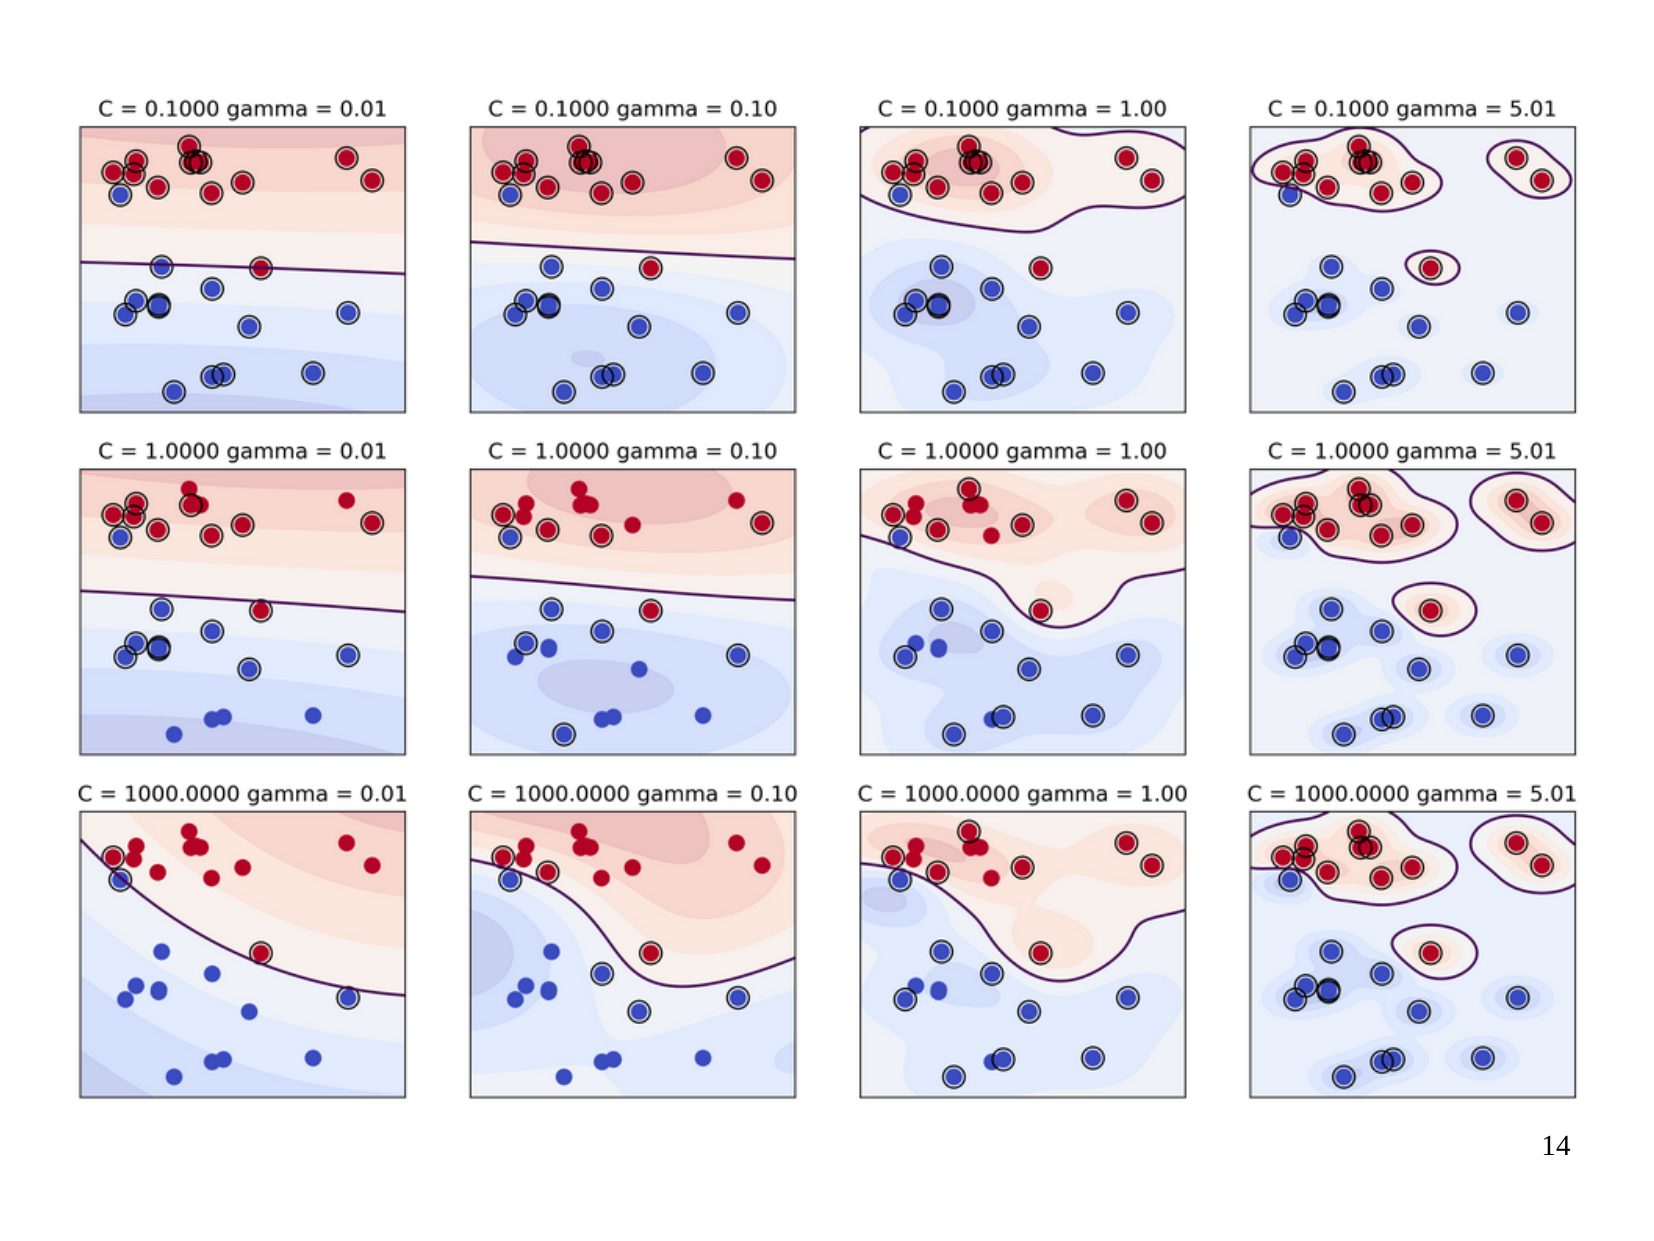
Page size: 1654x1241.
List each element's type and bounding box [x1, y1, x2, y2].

picture [40, 81, 1606, 1111]
